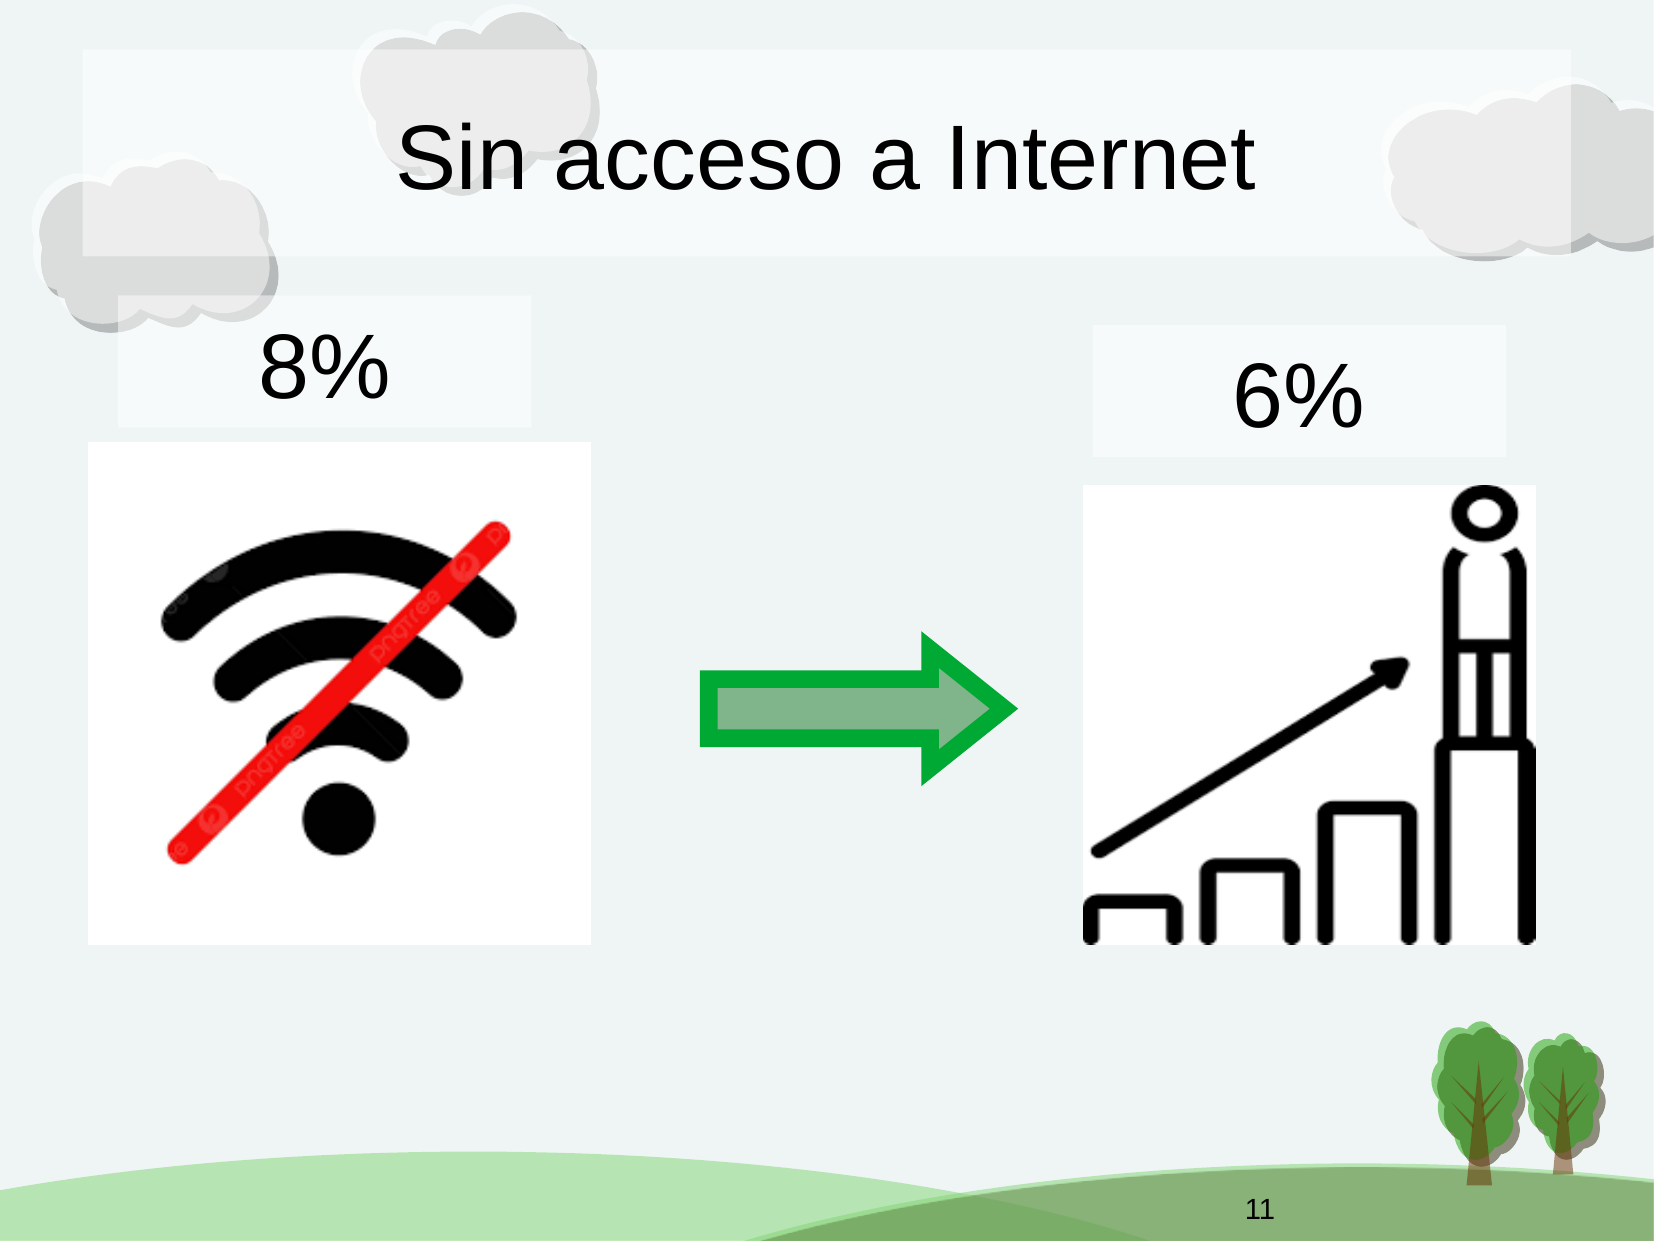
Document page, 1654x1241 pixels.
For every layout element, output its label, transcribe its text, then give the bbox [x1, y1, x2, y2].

title Sin acceso a Internet [82, 49, 1571, 257]
text_box [708, 649, 1004, 768]
title 8% [118, 295, 532, 428]
text_box [1244, 1190, 1630, 1241]
picture [1083, 485, 1536, 945]
title 6% [1092, 324, 1506, 458]
picture [88, 442, 591, 945]
